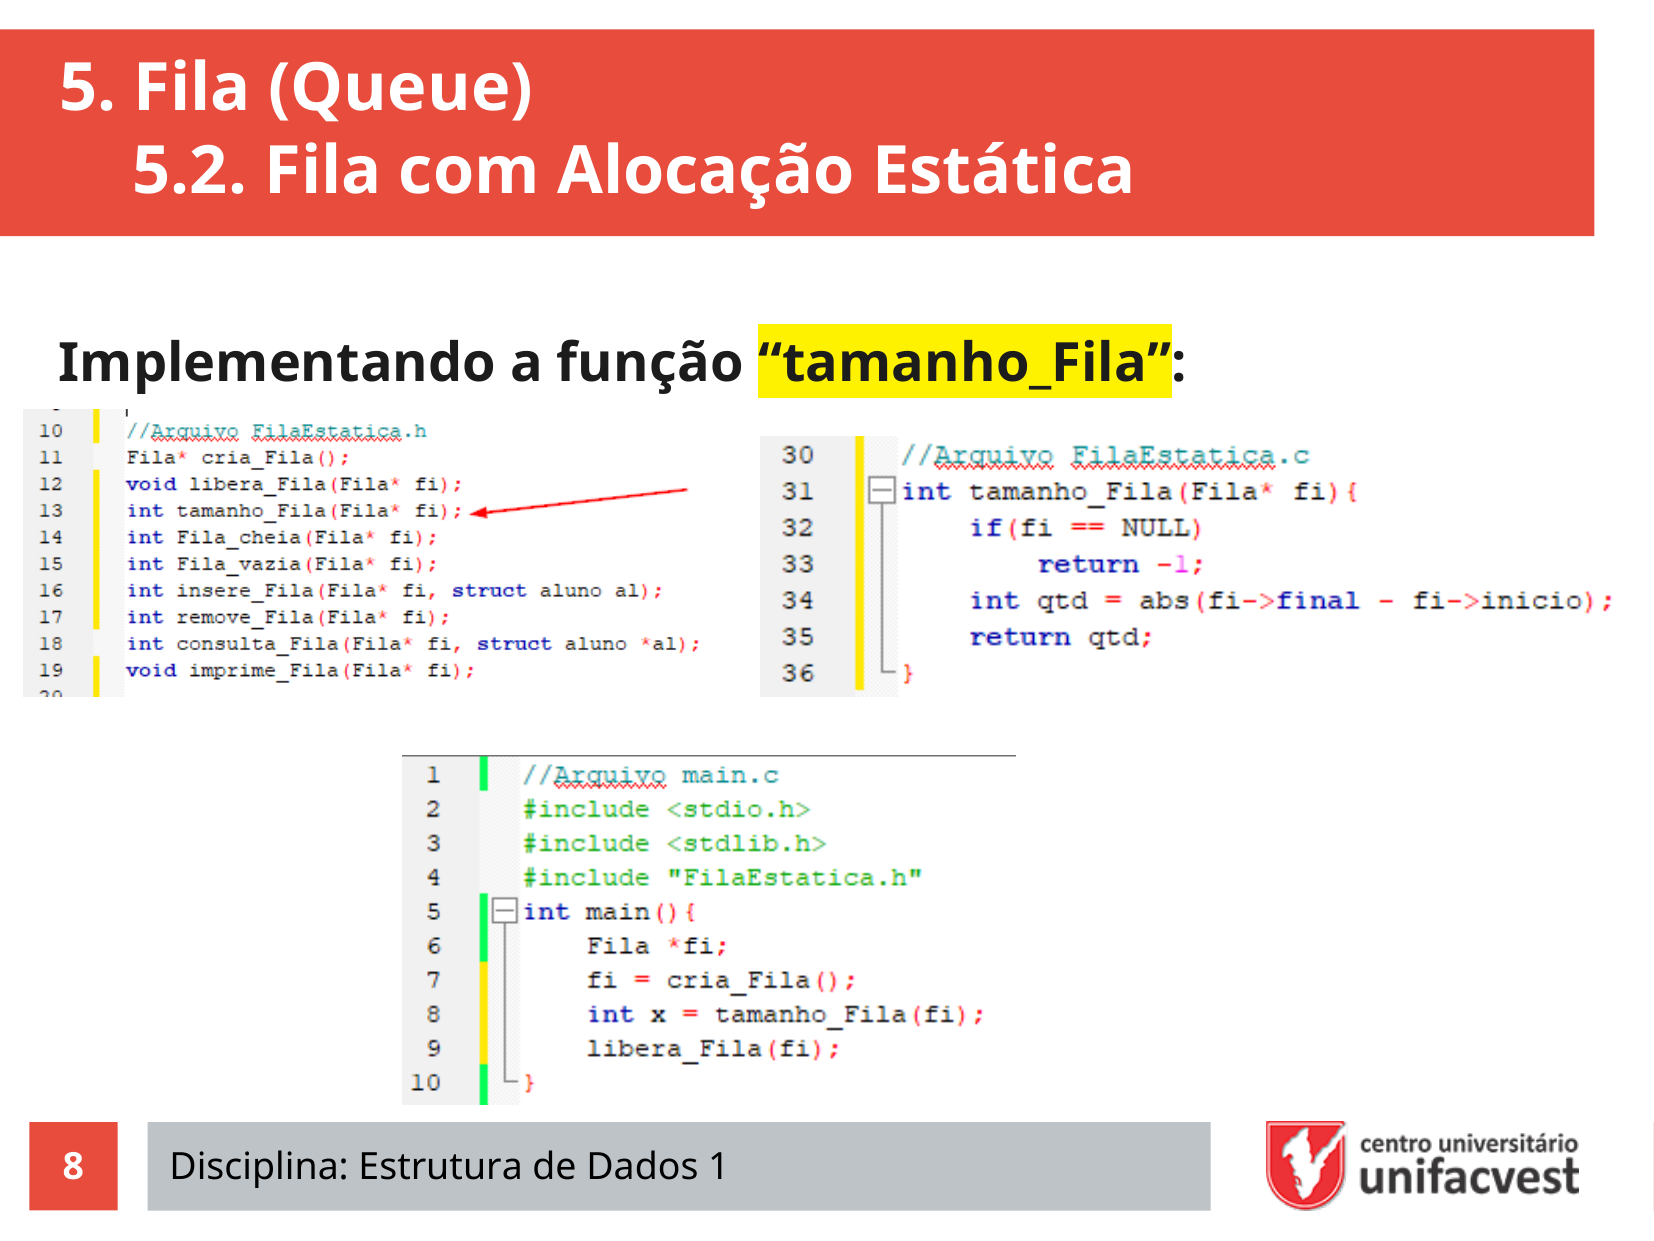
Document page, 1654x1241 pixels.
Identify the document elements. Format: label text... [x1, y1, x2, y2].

picture [760, 436, 1630, 697]
list Implementando a função “tamanho_Fila”: [59, 324, 1566, 1093]
picture [402, 755, 1016, 1105]
text_box Disciplina: Estrutura de Dados 1 [154, 1132, 1205, 1196]
picture [1266, 1121, 1579, 1211]
picture [23, 409, 723, 697]
title 5. Fila (Queue) 5.2. Fila com Alocação Estática [59, 59, 1595, 207]
text_box [1238, 1120, 1654, 1212]
